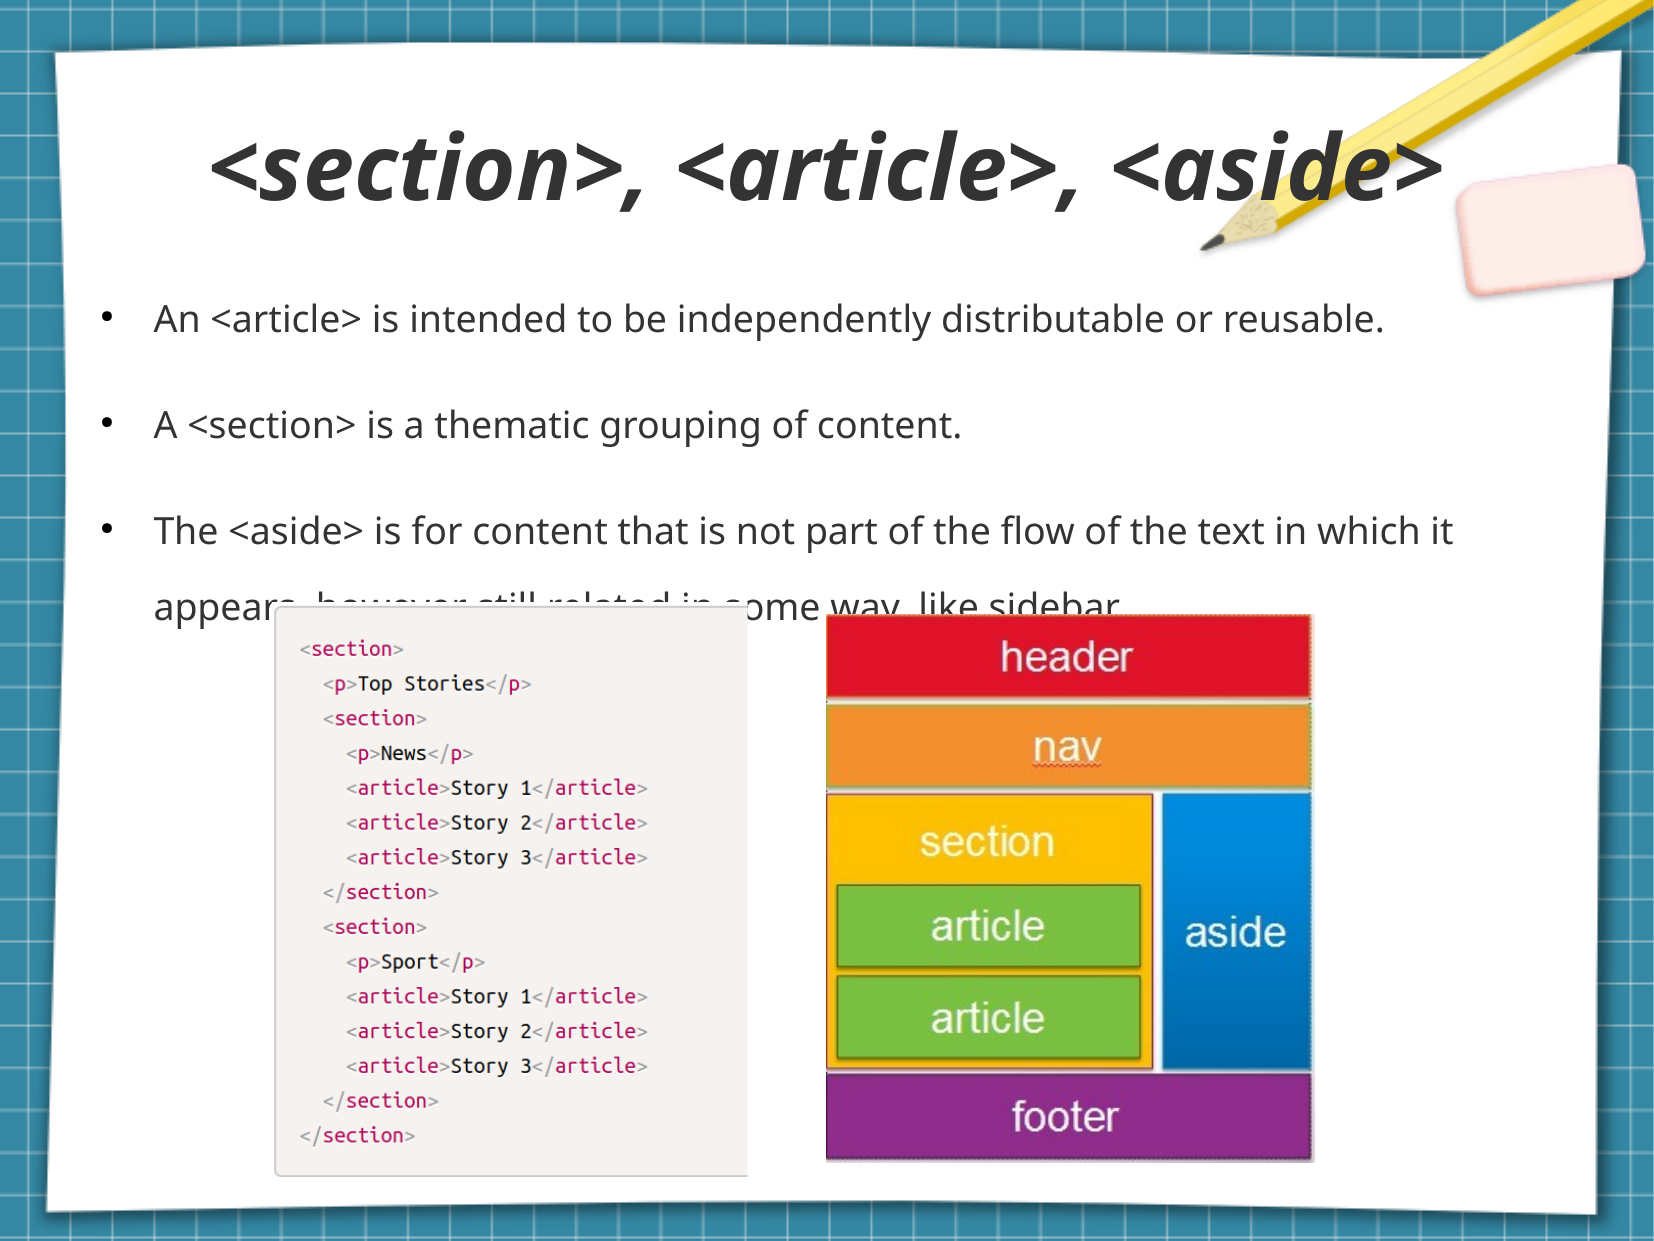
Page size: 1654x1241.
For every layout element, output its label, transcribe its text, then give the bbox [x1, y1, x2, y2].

list An <article> is intended to be independently distributable or reusable. A <section> is a thematic grouping of content. The <aside> is for content that is not part of the flow of the text in which it appears, however still related in some way, like sidebar. [82, 266, 1571, 1099]
title <section>, <article>, <aside> [82, 61, 1571, 266]
picture [0, 0, 1654, 1241]
